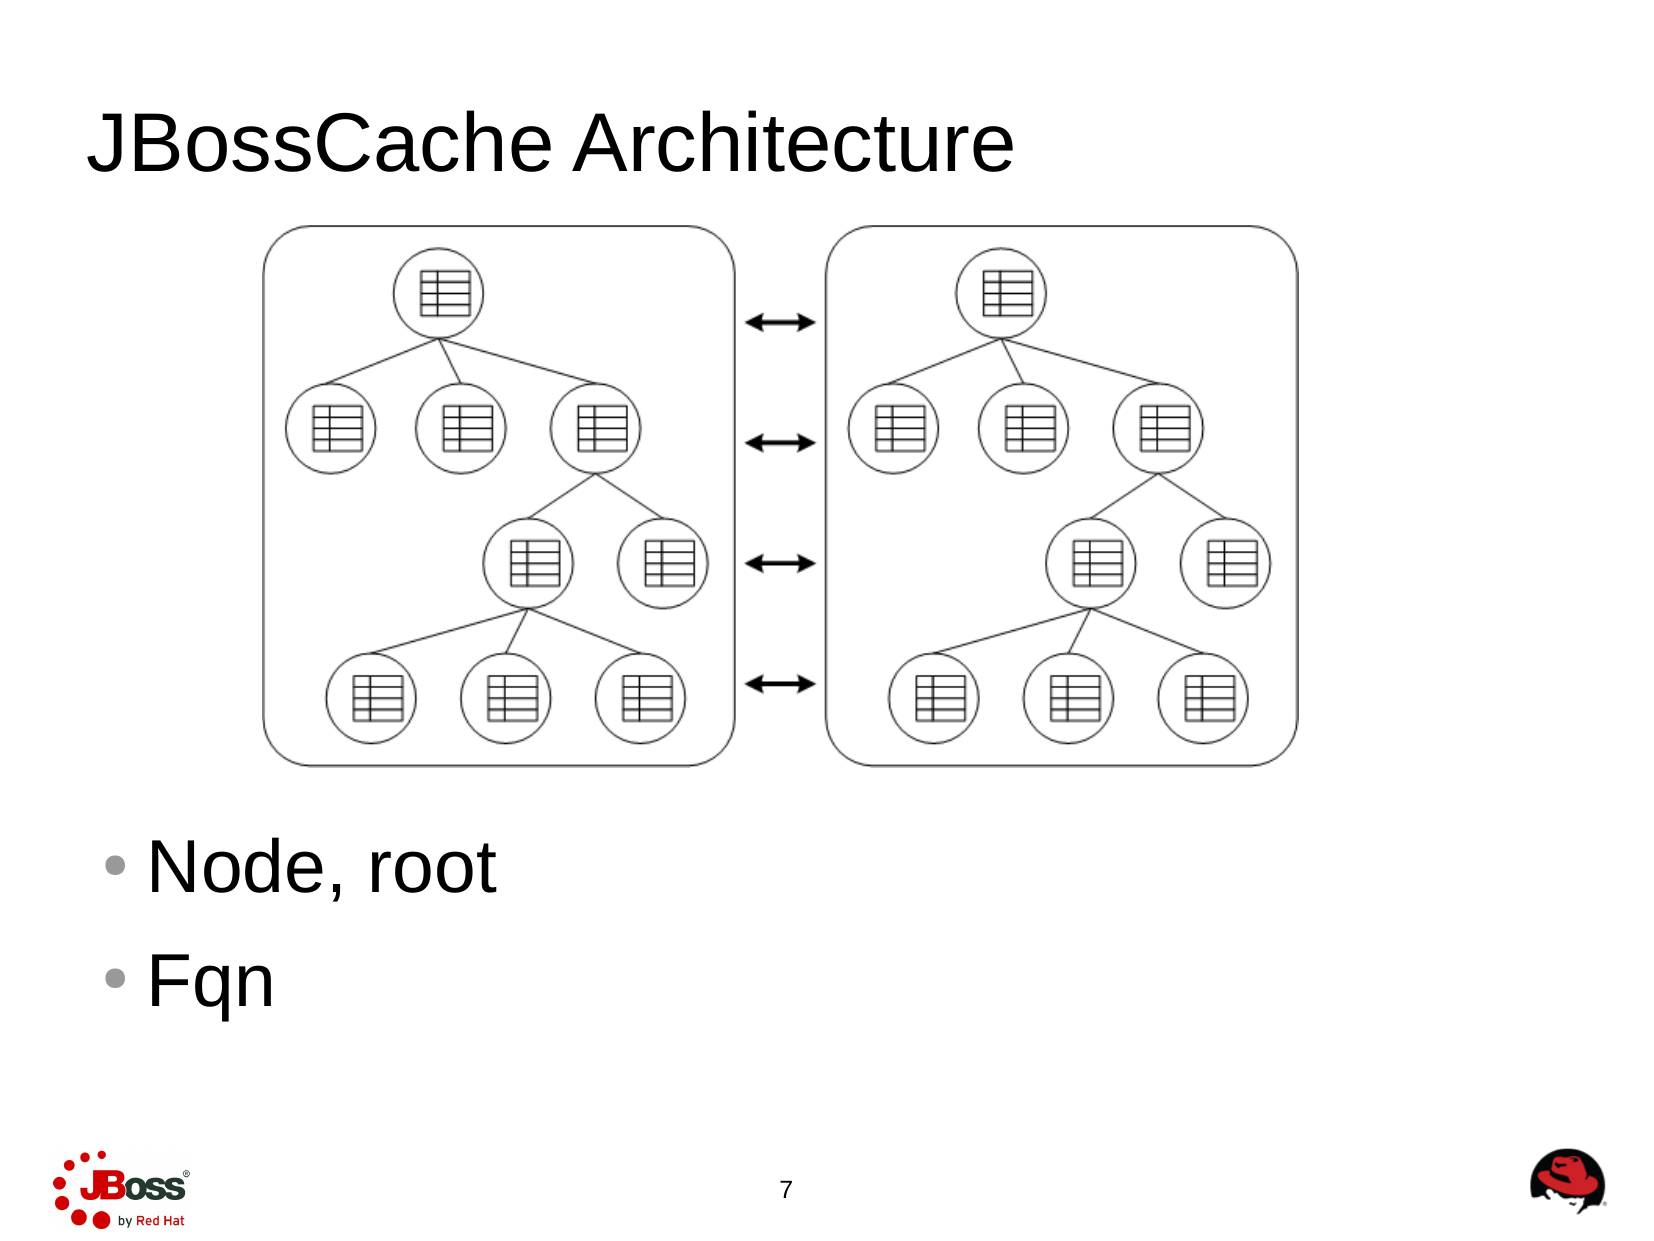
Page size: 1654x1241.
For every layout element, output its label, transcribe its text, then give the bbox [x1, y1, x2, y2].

picture [1529, 1146, 1613, 1224]
picture [262, 224, 1299, 768]
picture [53, 1150, 190, 1229]
list Node, root Fqn [86, 825, 1538, 1137]
title JBossCache Architecture [86, 49, 1576, 237]
